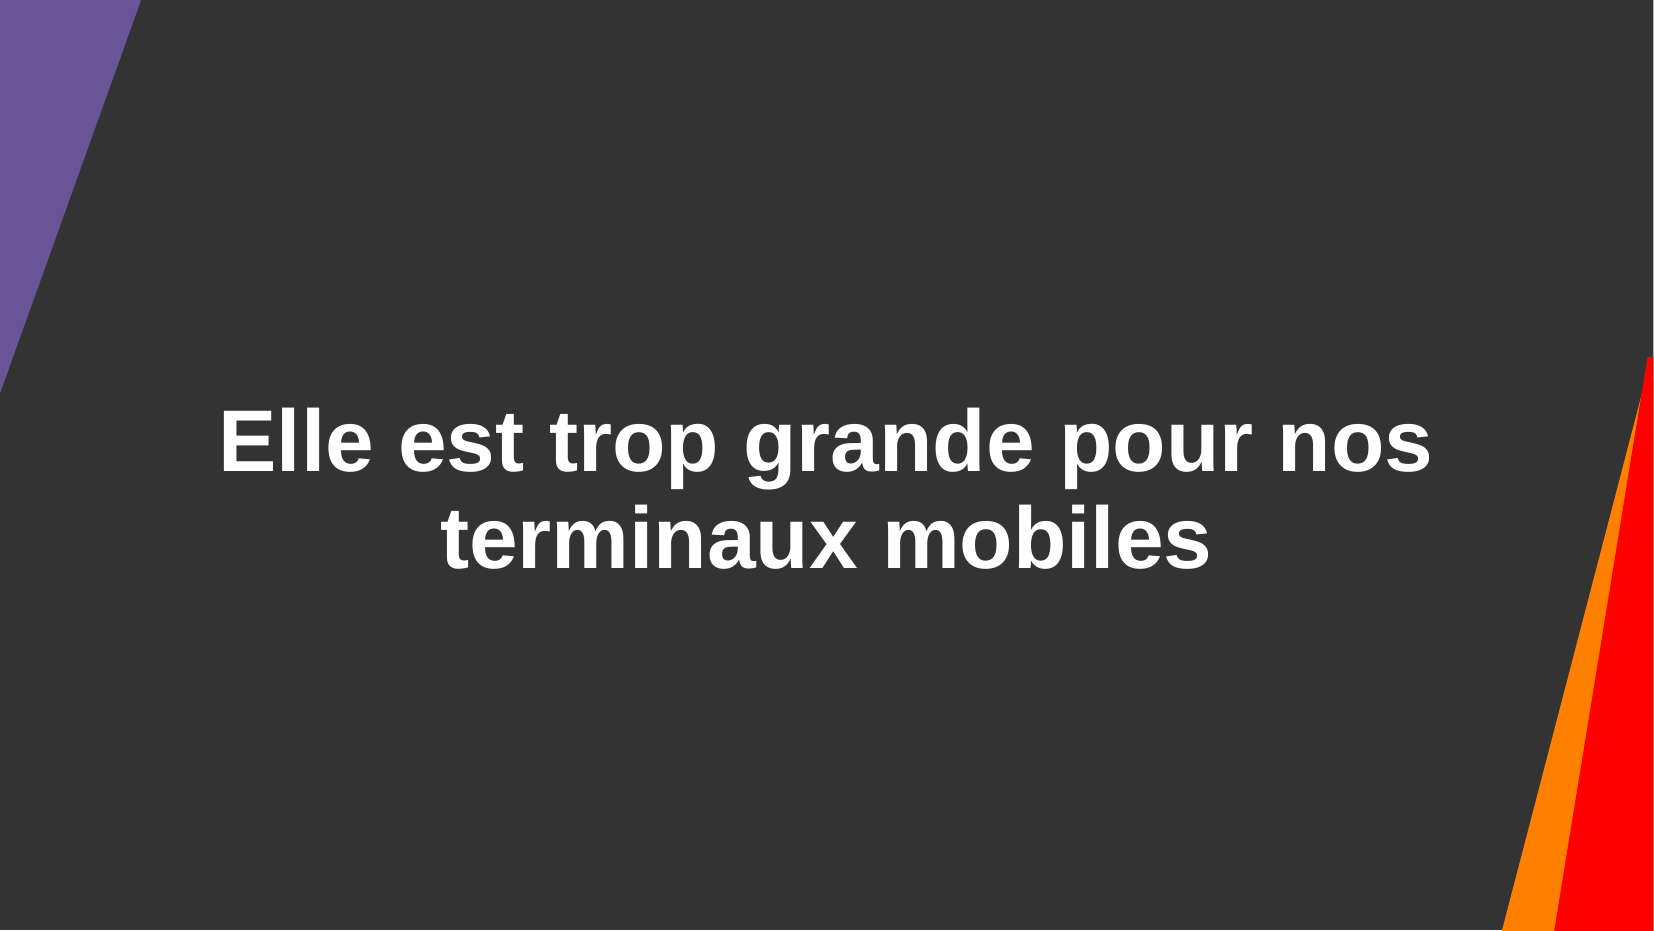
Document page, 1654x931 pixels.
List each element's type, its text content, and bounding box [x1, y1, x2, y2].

text_box [1501, 356, 1654, 931]
text_box [0, 0, 142, 394]
title Elle est trop grande pour nos terminaux mobiles [31, 391, 1622, 588]
